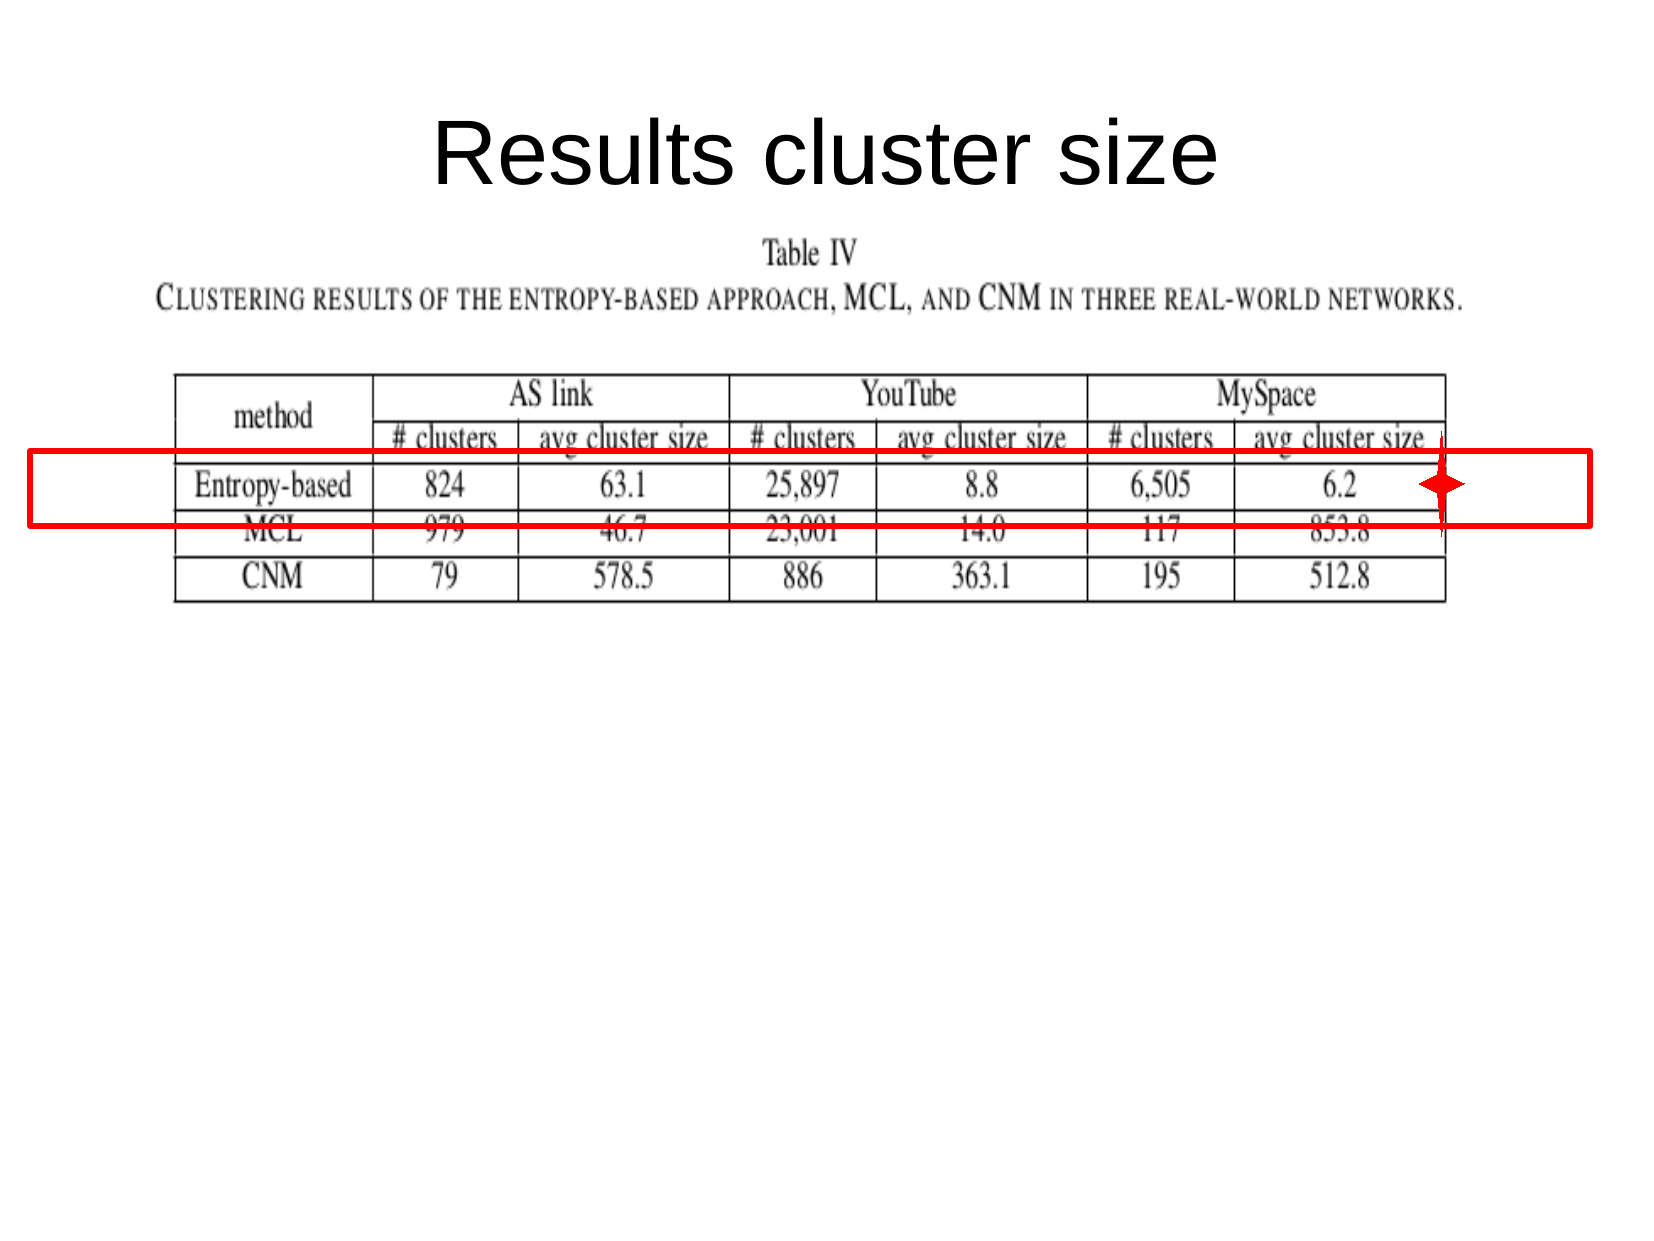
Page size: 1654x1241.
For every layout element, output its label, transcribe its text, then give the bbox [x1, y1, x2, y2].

picture [82, 529, 1538, 676]
picture [82, 454, 1440, 523]
picture [1443, 454, 1538, 523]
title Results cluster size [82, 49, 1571, 257]
picture [82, 257, 1538, 448]
text_box [1419, 431, 1465, 537]
